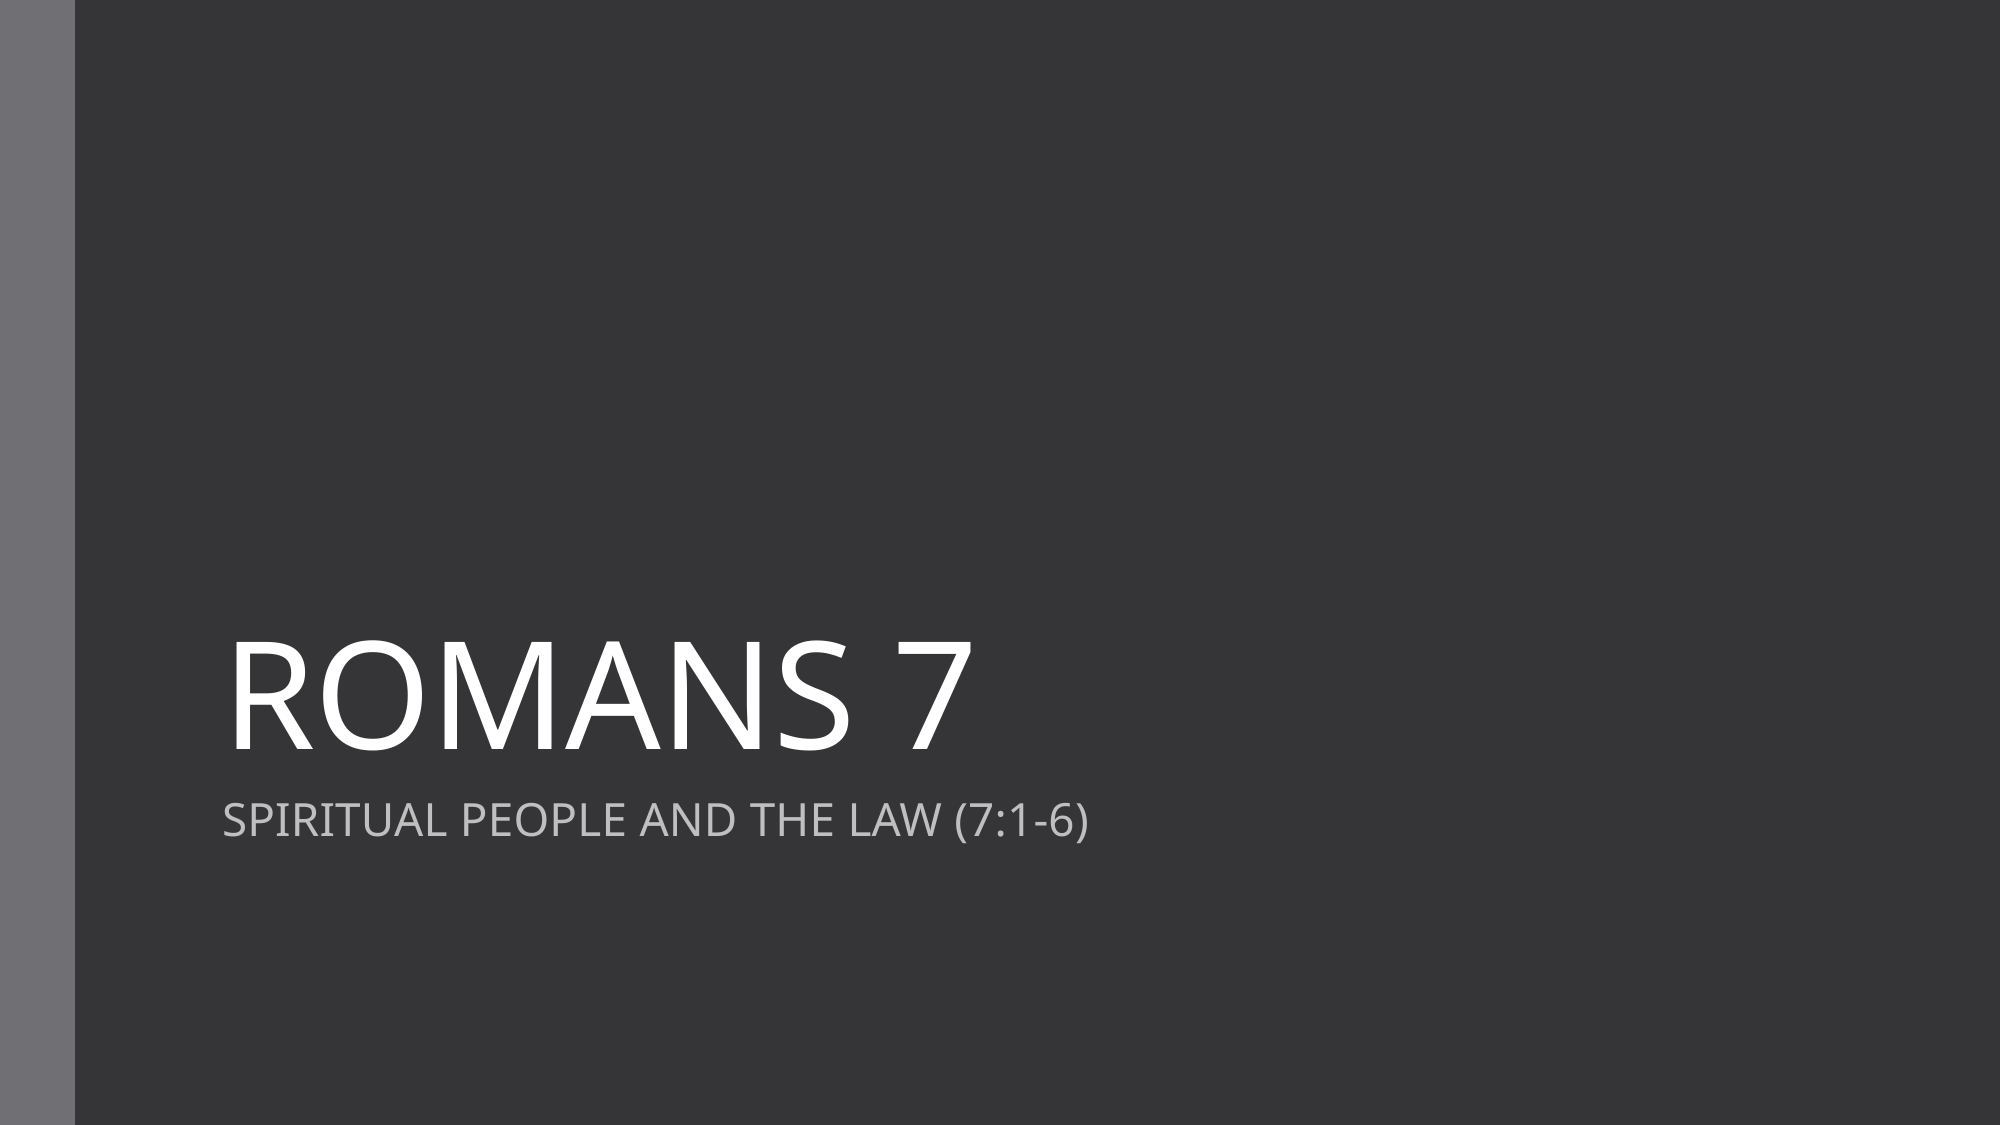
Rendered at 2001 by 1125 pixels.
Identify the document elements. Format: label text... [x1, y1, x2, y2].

title ROMANS 7 [206, 124, 1752, 787]
subtitle SPIRITUAL PEOPLE AND THE LAW (7:1-6) [206, 787, 1752, 1066]
